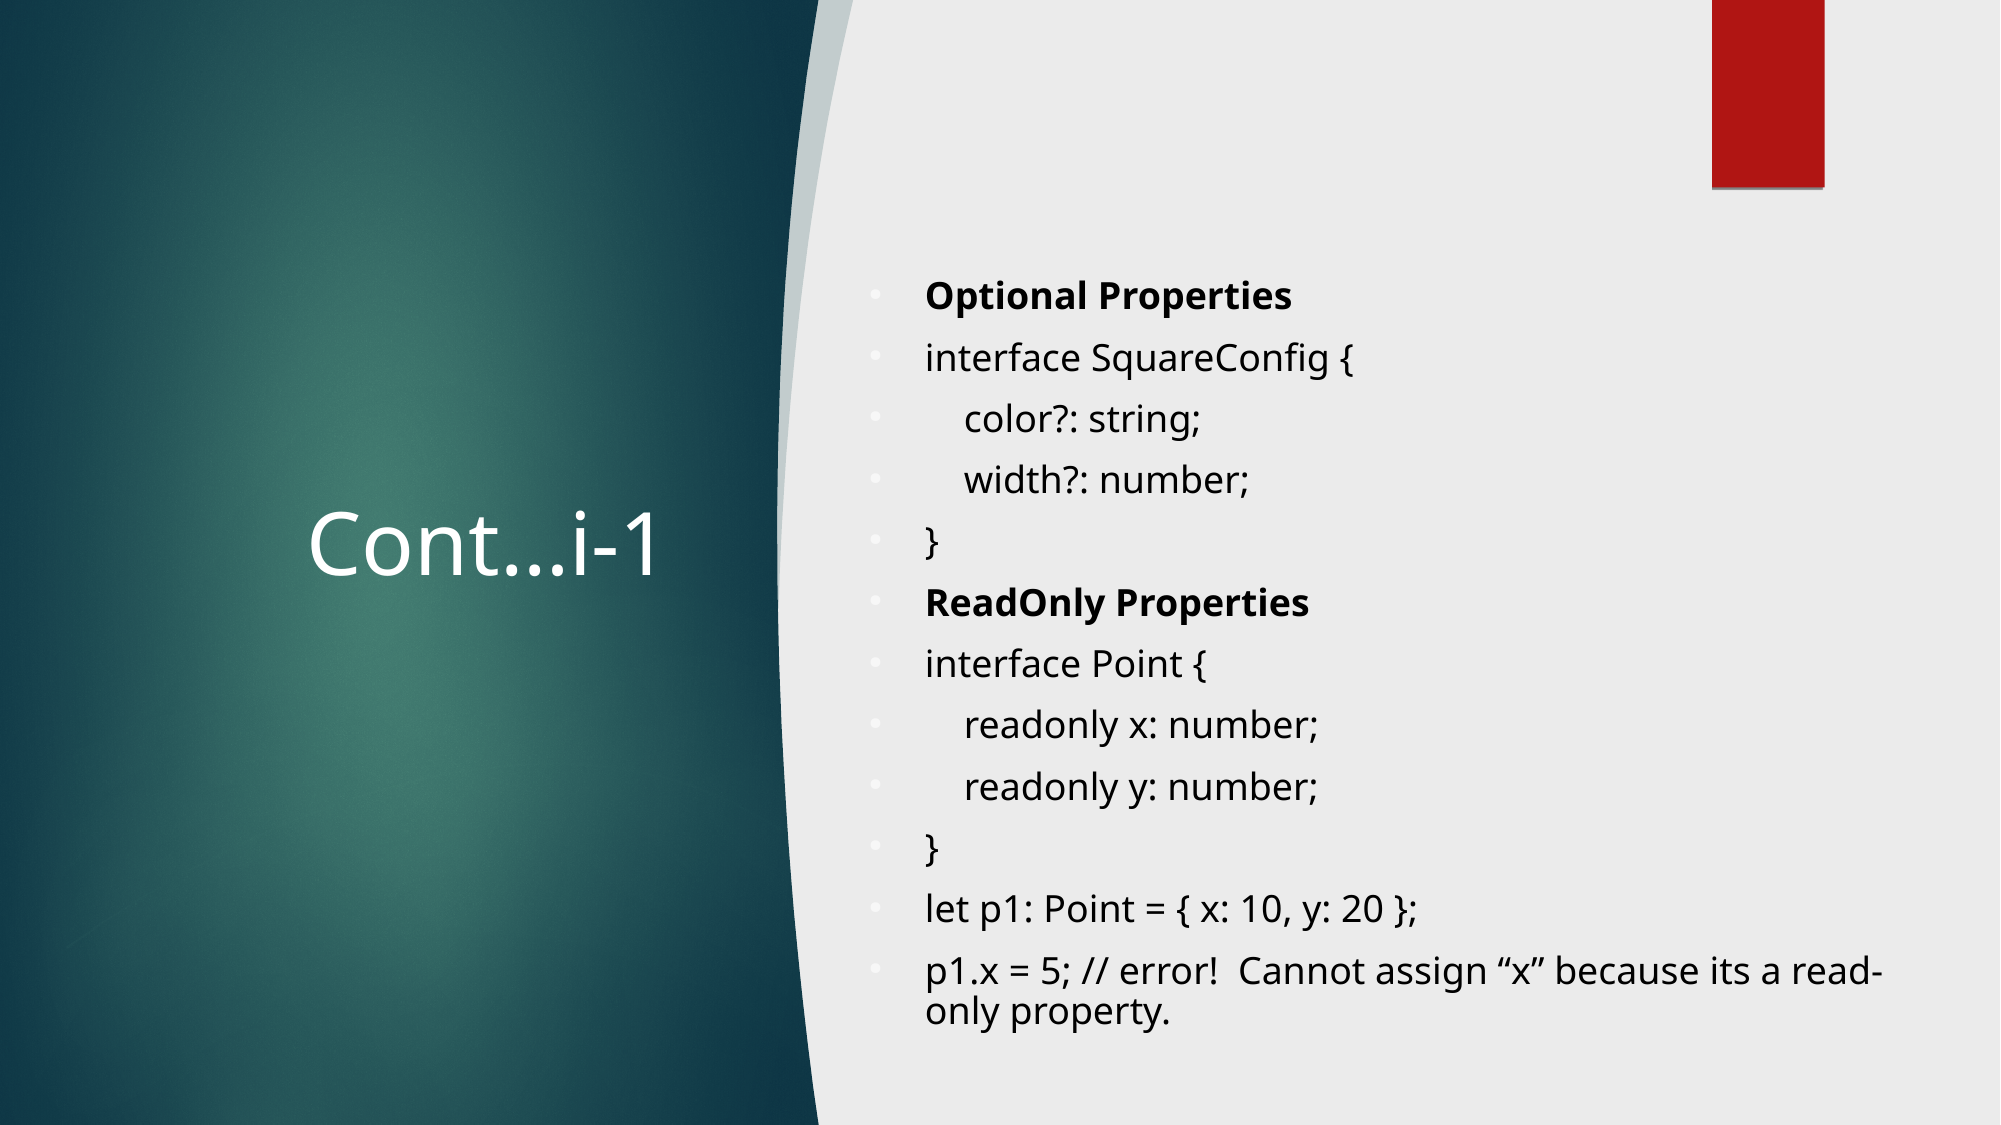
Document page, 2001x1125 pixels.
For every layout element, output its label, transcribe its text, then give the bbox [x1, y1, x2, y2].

list Optional Properties interface SquareConfig { color?: string; width?: number; } ReadOnly Properties interface Point { readonly x: number; readonly y: number; } let p1: Point = { x: 10, y: 20 }; p1.x = 5; // error! Cannot assign “x” because its a read-only property. [853, 270, 1950, 1067]
text_box [0, 0, 2000, 1125]
title Cont…i-1 [107, 270, 685, 1004]
